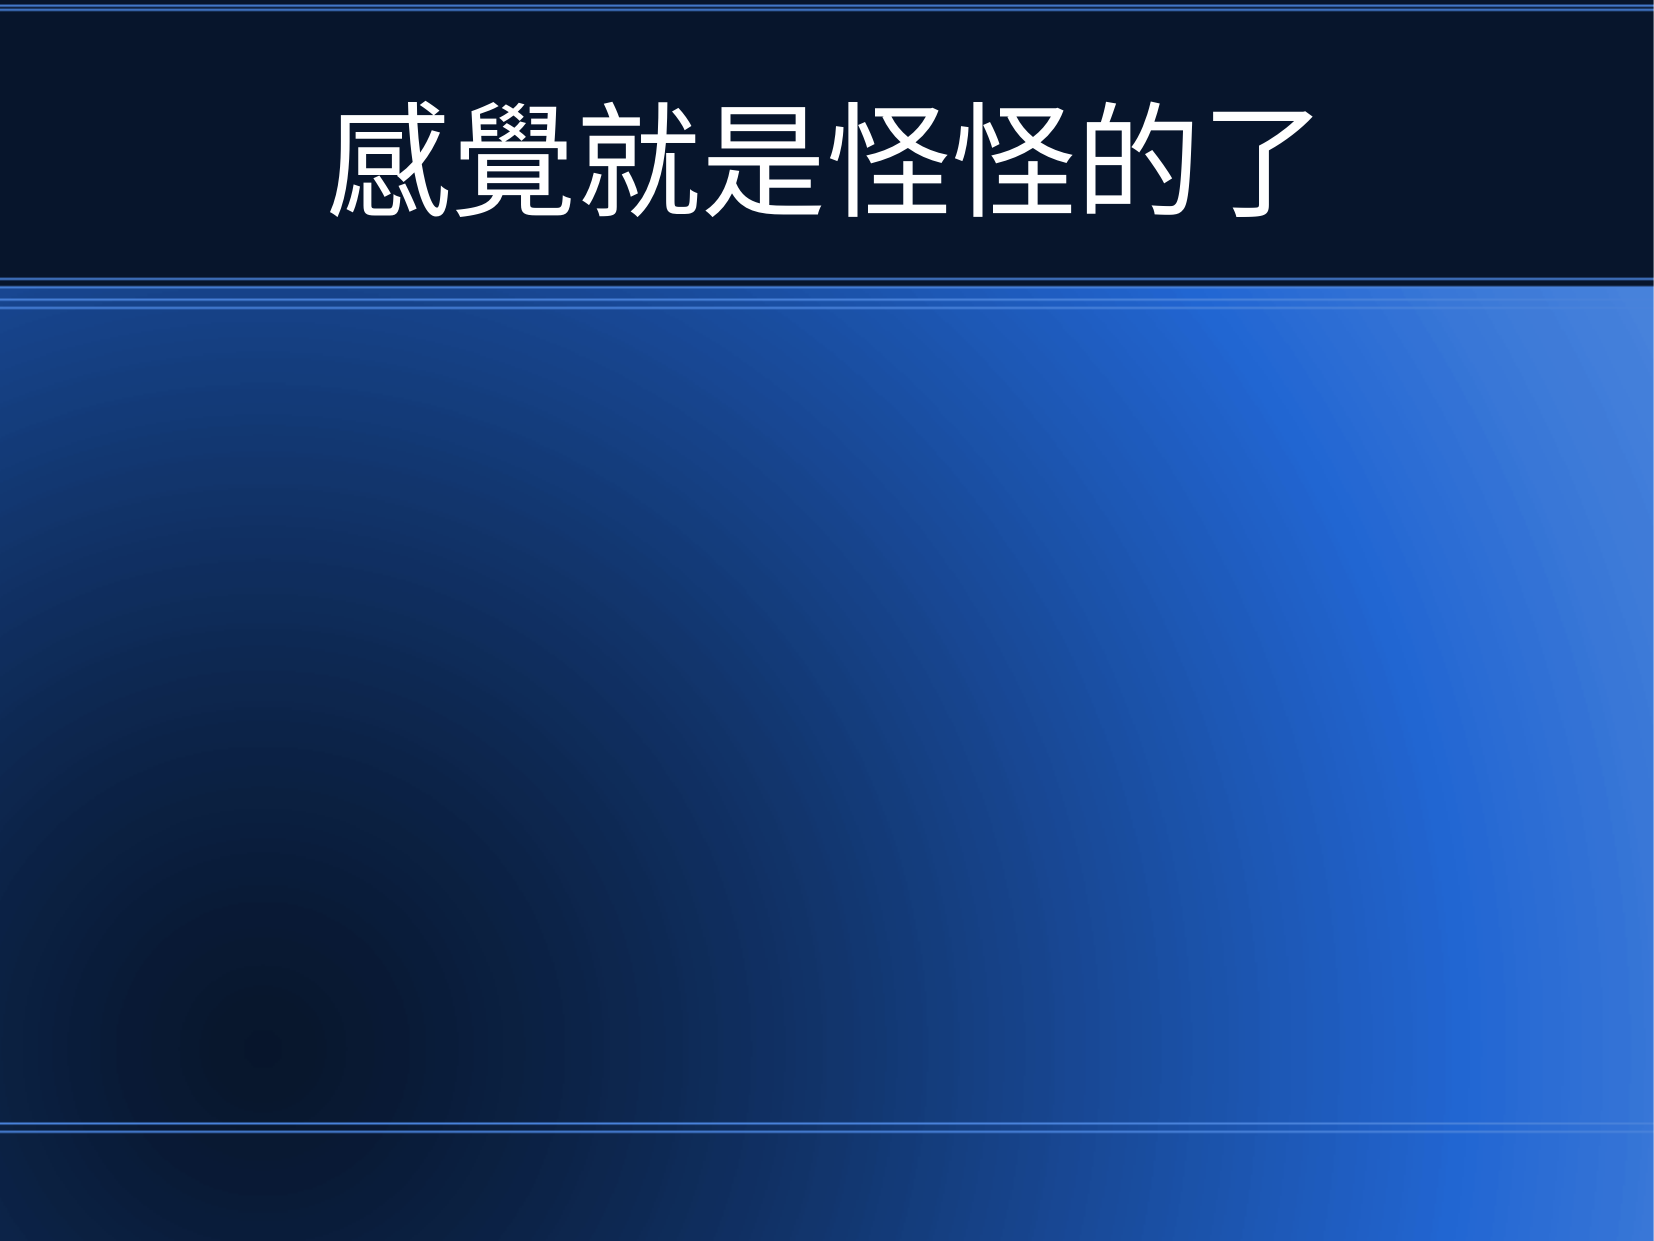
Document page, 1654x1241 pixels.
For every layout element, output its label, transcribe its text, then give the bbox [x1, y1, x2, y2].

title 感覺就是怪怪的了 [82, 49, 1571, 257]
picture [0, 0, 1654, 1241]
